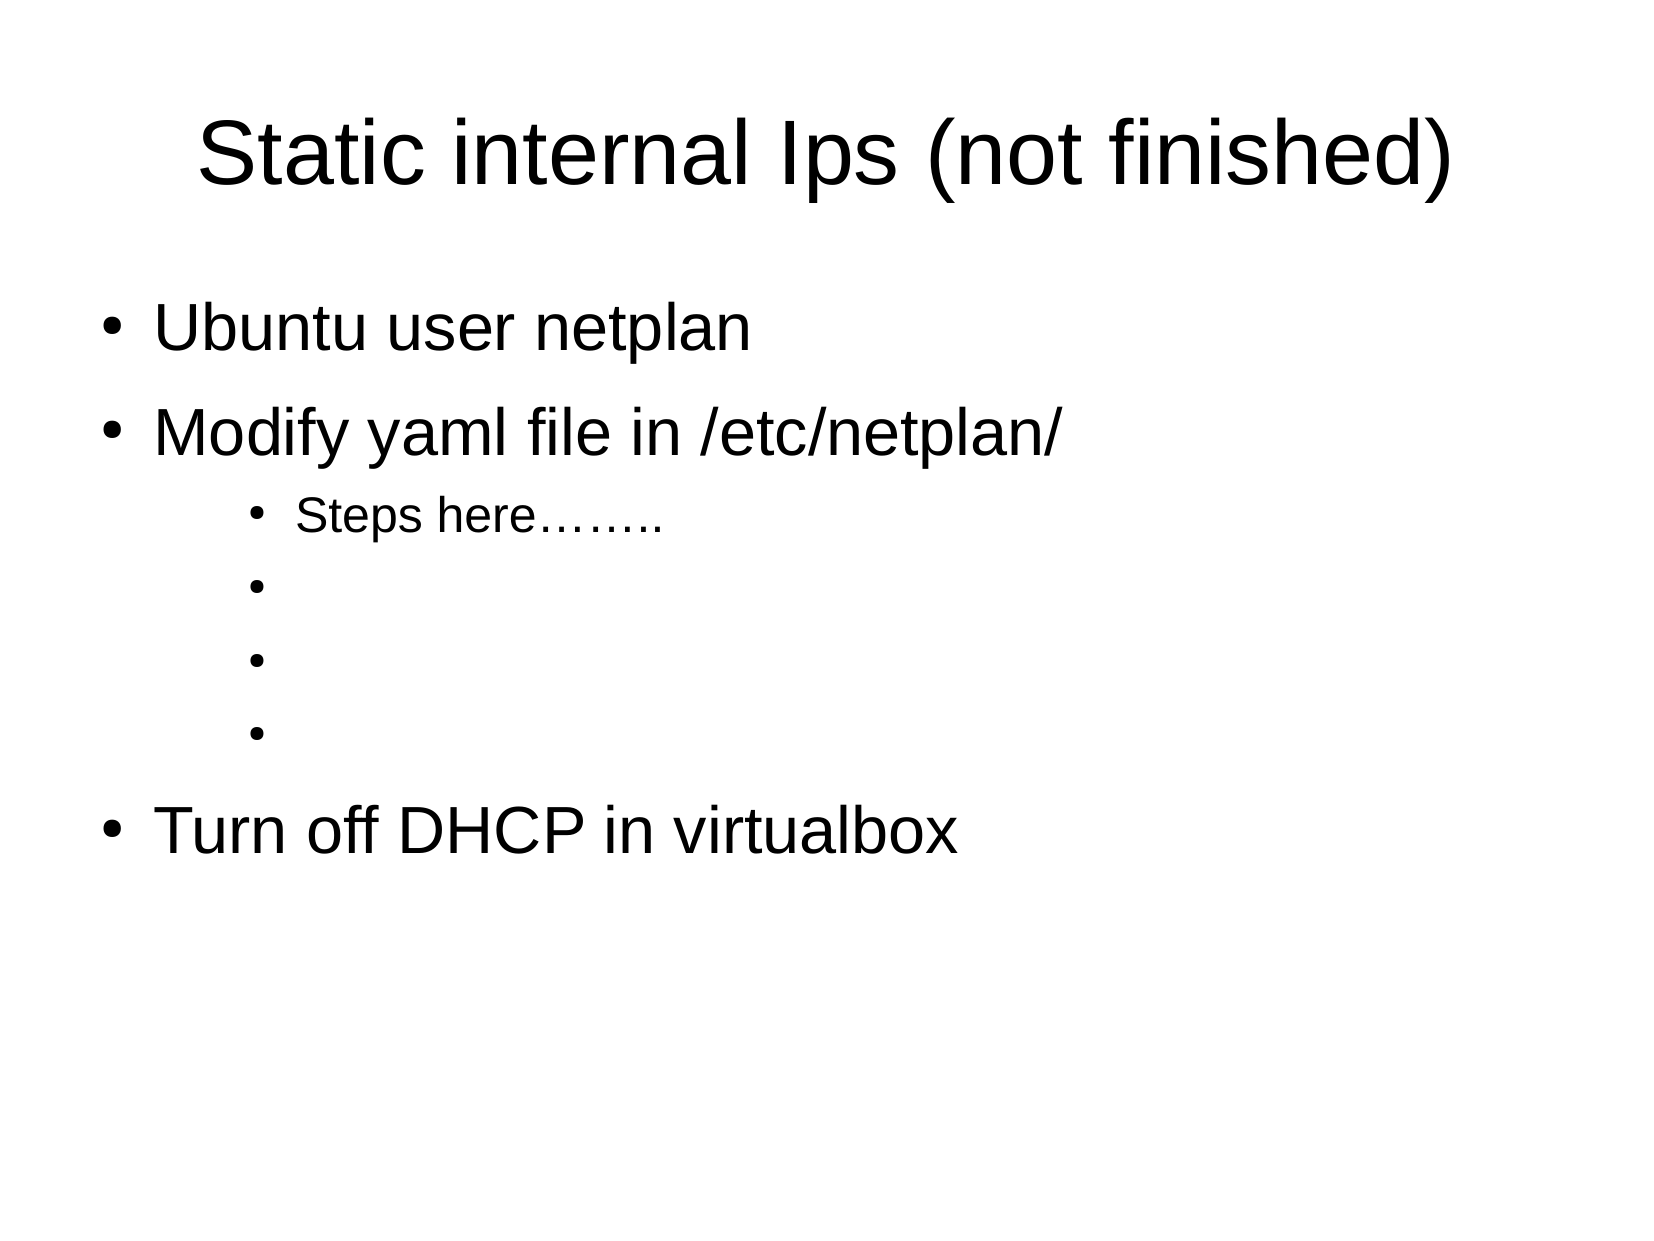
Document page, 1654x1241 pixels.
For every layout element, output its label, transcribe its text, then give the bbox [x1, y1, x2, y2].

title Static internal Ips (not finished) [82, 49, 1571, 257]
list Ubuntu user netplan Modify yaml file in /etc/netplan/ Steps here…….. Turn off DHCP in virtualbox [82, 290, 1571, 1010]
